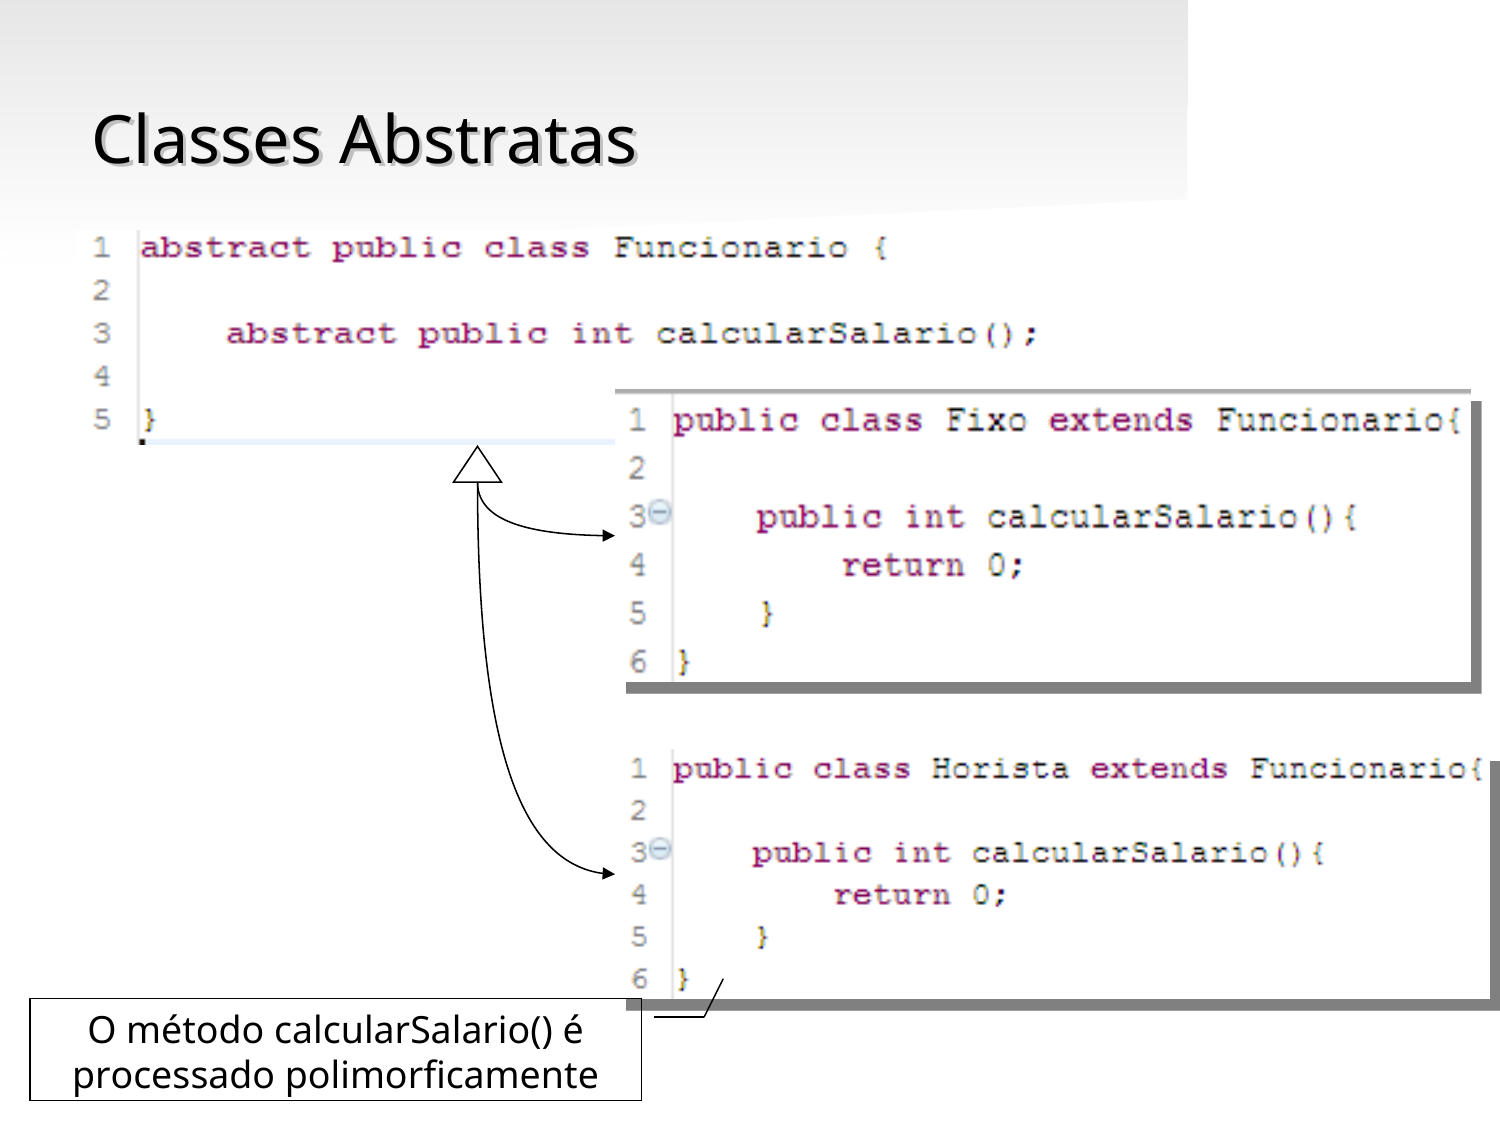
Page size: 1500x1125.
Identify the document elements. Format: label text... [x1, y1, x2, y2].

text_box O método calcularSalario() é processado polimorficamente [30, 999, 642, 1101]
text_box Classes Abstratas [76, 42, 1427, 231]
picture [615, 749, 1490, 999]
picture [76, 230, 1471, 682]
